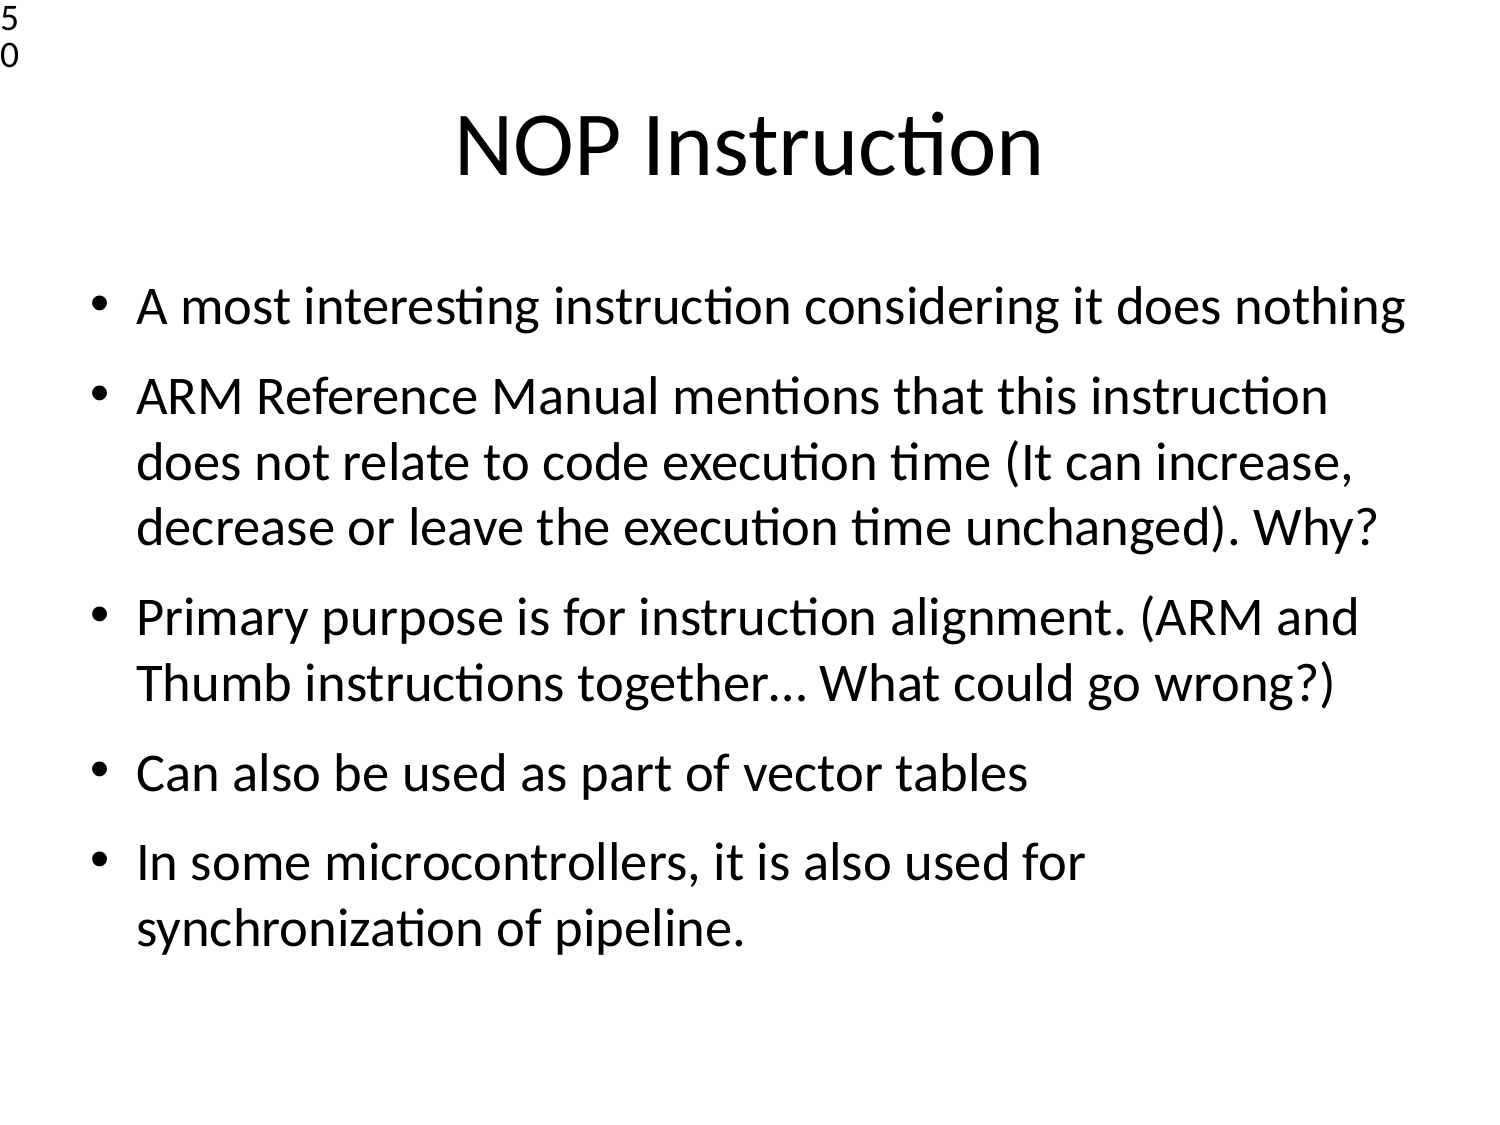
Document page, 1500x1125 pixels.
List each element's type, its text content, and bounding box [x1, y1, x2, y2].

title NOP Instruction [75, 45, 1425, 233]
list A most interesting instruction considering it does nothing ARM Reference Manual mentions that this instruction does not relate to code execution time (It can increase, decrease or leave the execution time unchanged). Why? Primary purpose is for instruction alignment. (ARM and Thumb instructions together… What could go wrong?) Can also be used as part of vector tables In some microcontrollers, it is also used for synchronization of pipeline. [75, 262, 1425, 1005]
